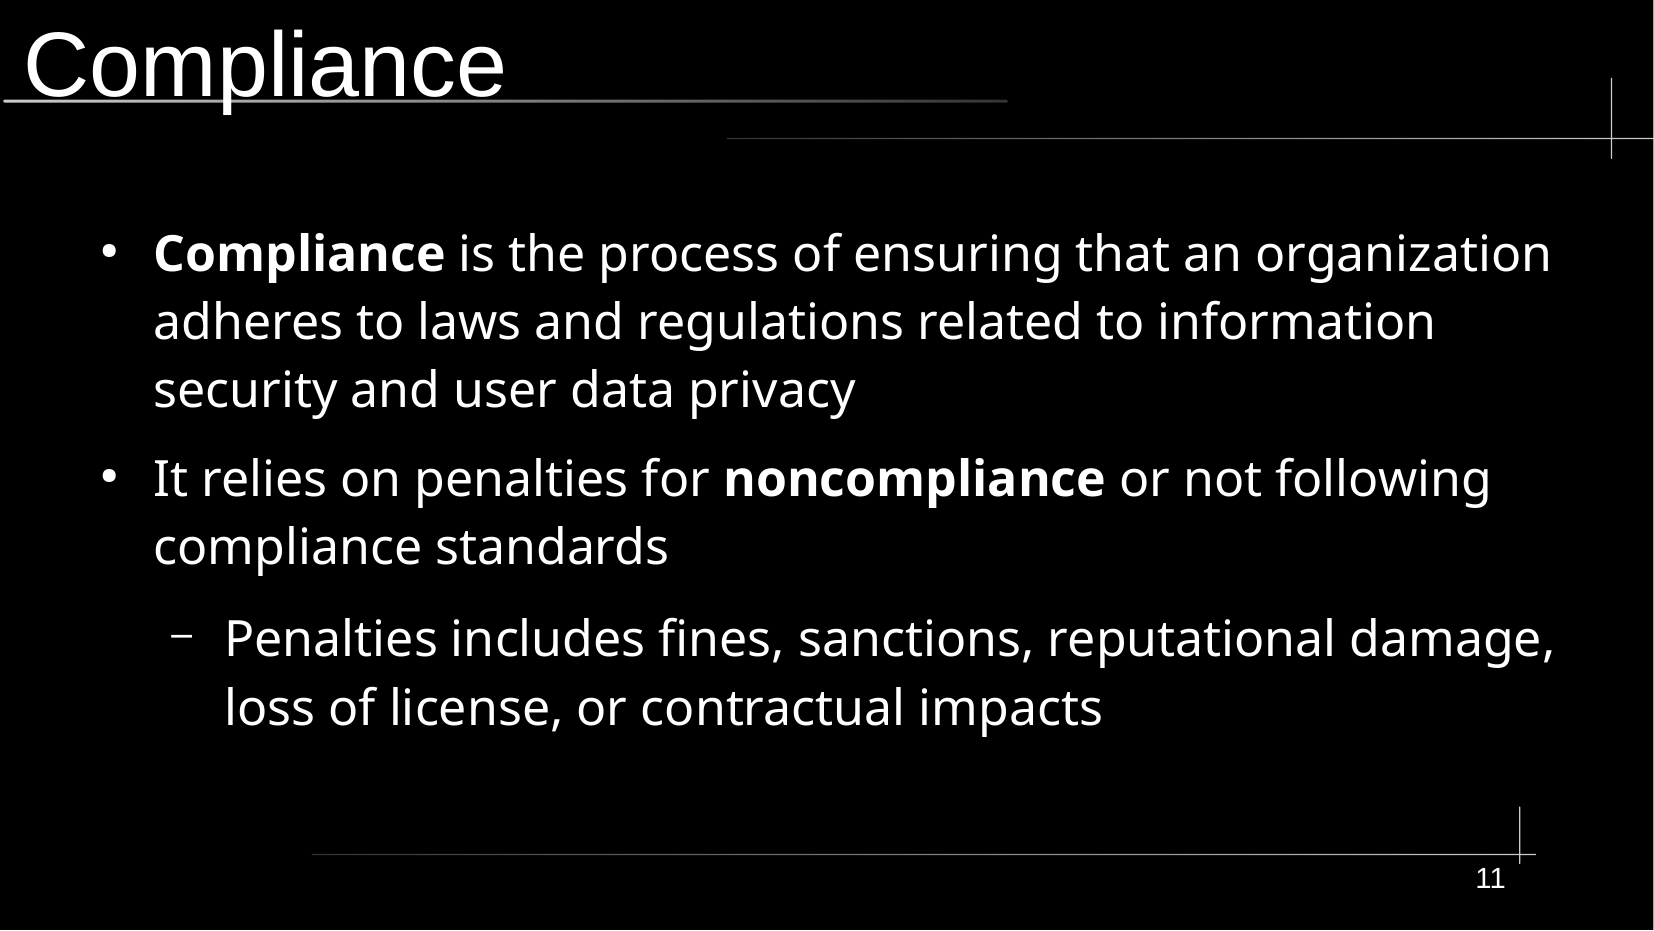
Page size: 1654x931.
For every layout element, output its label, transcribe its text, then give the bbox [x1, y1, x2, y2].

title Compliance [23, 11, 1589, 119]
list Compliance is the process of ensuring that an organization adheres to laws and regulations related to information security and user data privacy It relies on penalties for noncompliance or not following compliance standards Penalties includes fines, sanctions, reputational damage, loss of license, or contractual impacts [82, 217, 1571, 758]
